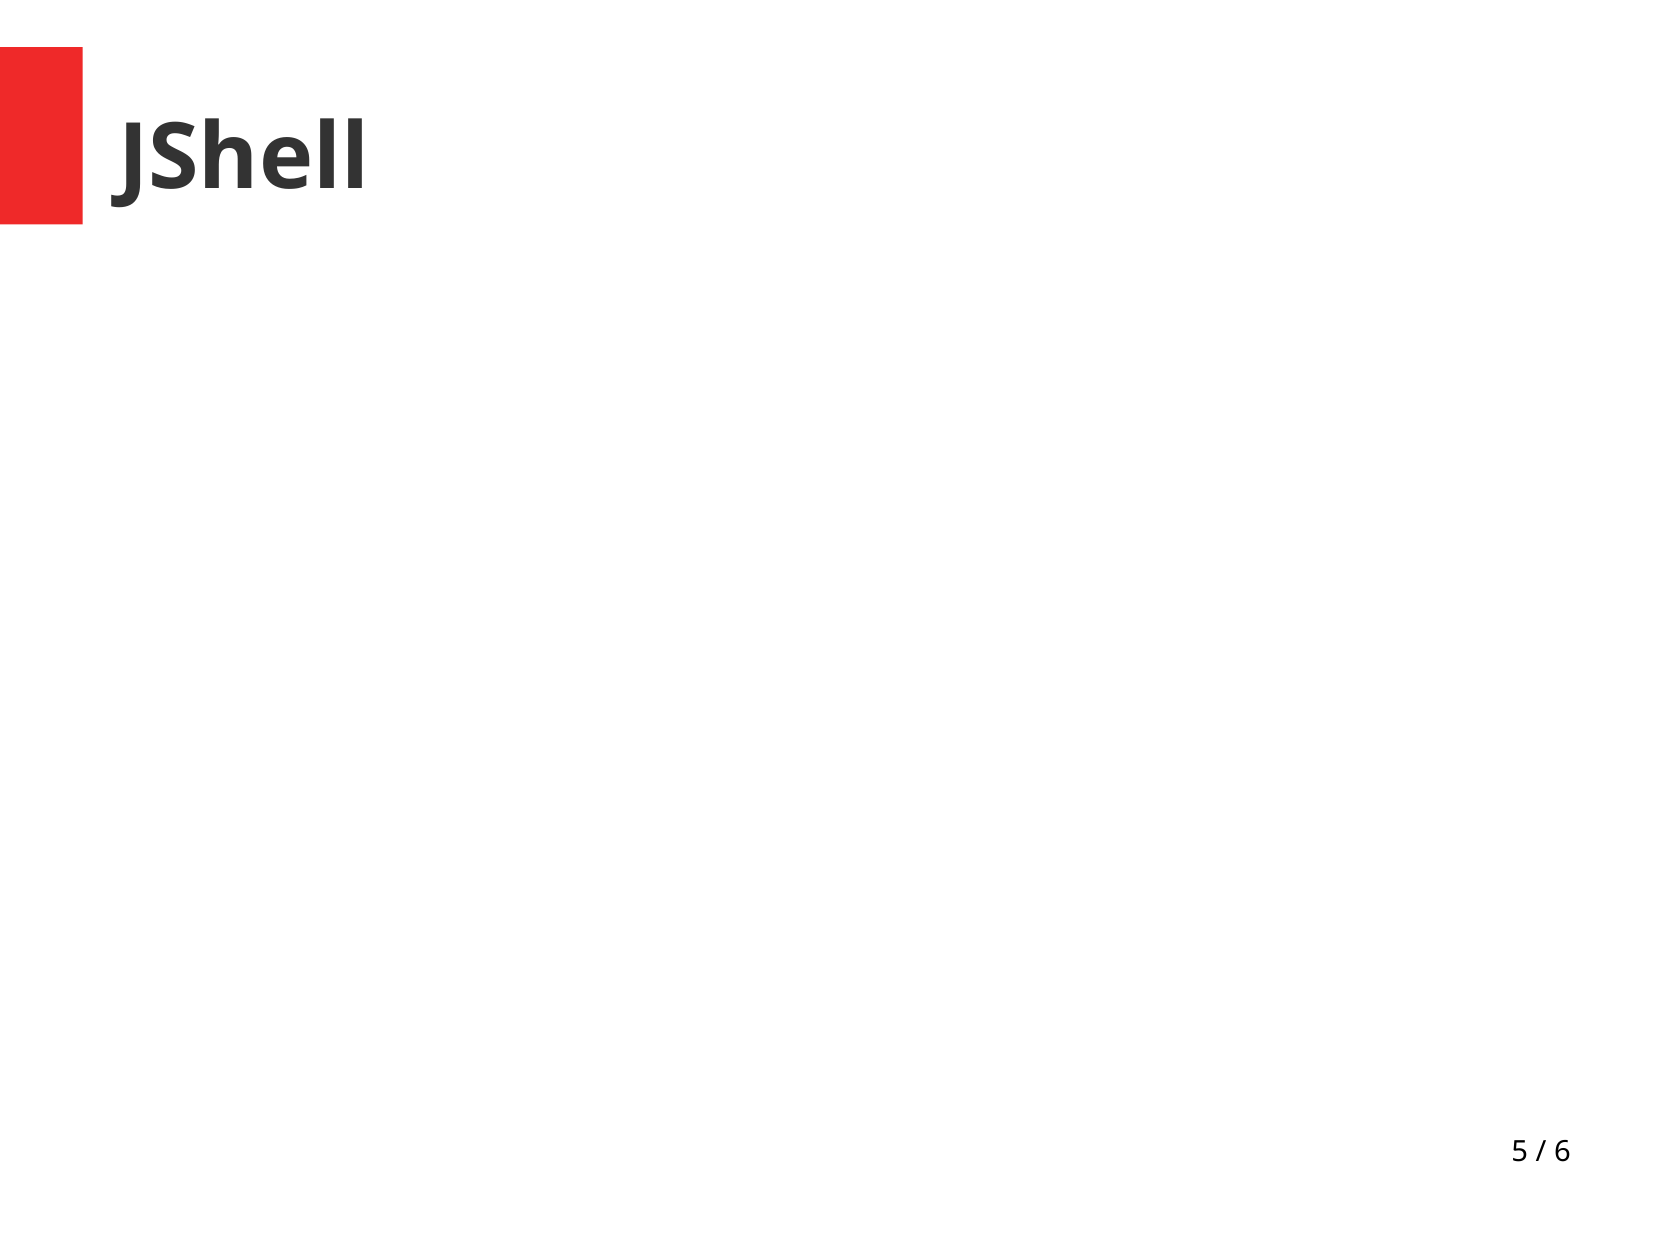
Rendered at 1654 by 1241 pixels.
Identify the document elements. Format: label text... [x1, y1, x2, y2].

title JShell [118, 49, 1571, 257]
